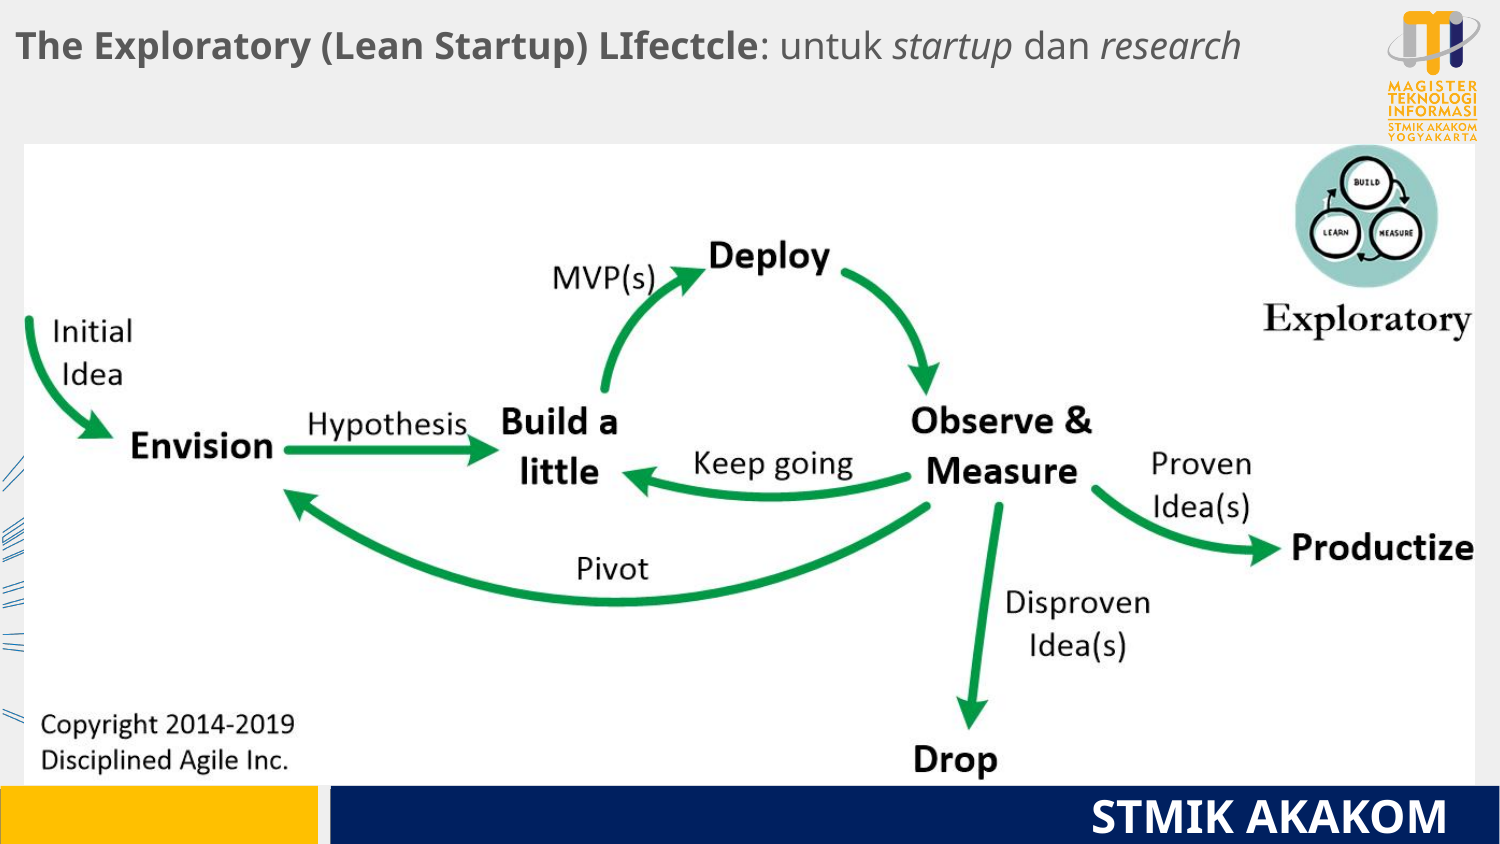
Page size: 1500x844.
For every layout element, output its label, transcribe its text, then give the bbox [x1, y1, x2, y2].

list The Exploratory (Lean Startup) LIfectcle: untuk startup dan research [0, 0, 1398, 83]
picture [0, 5, 1500, 786]
